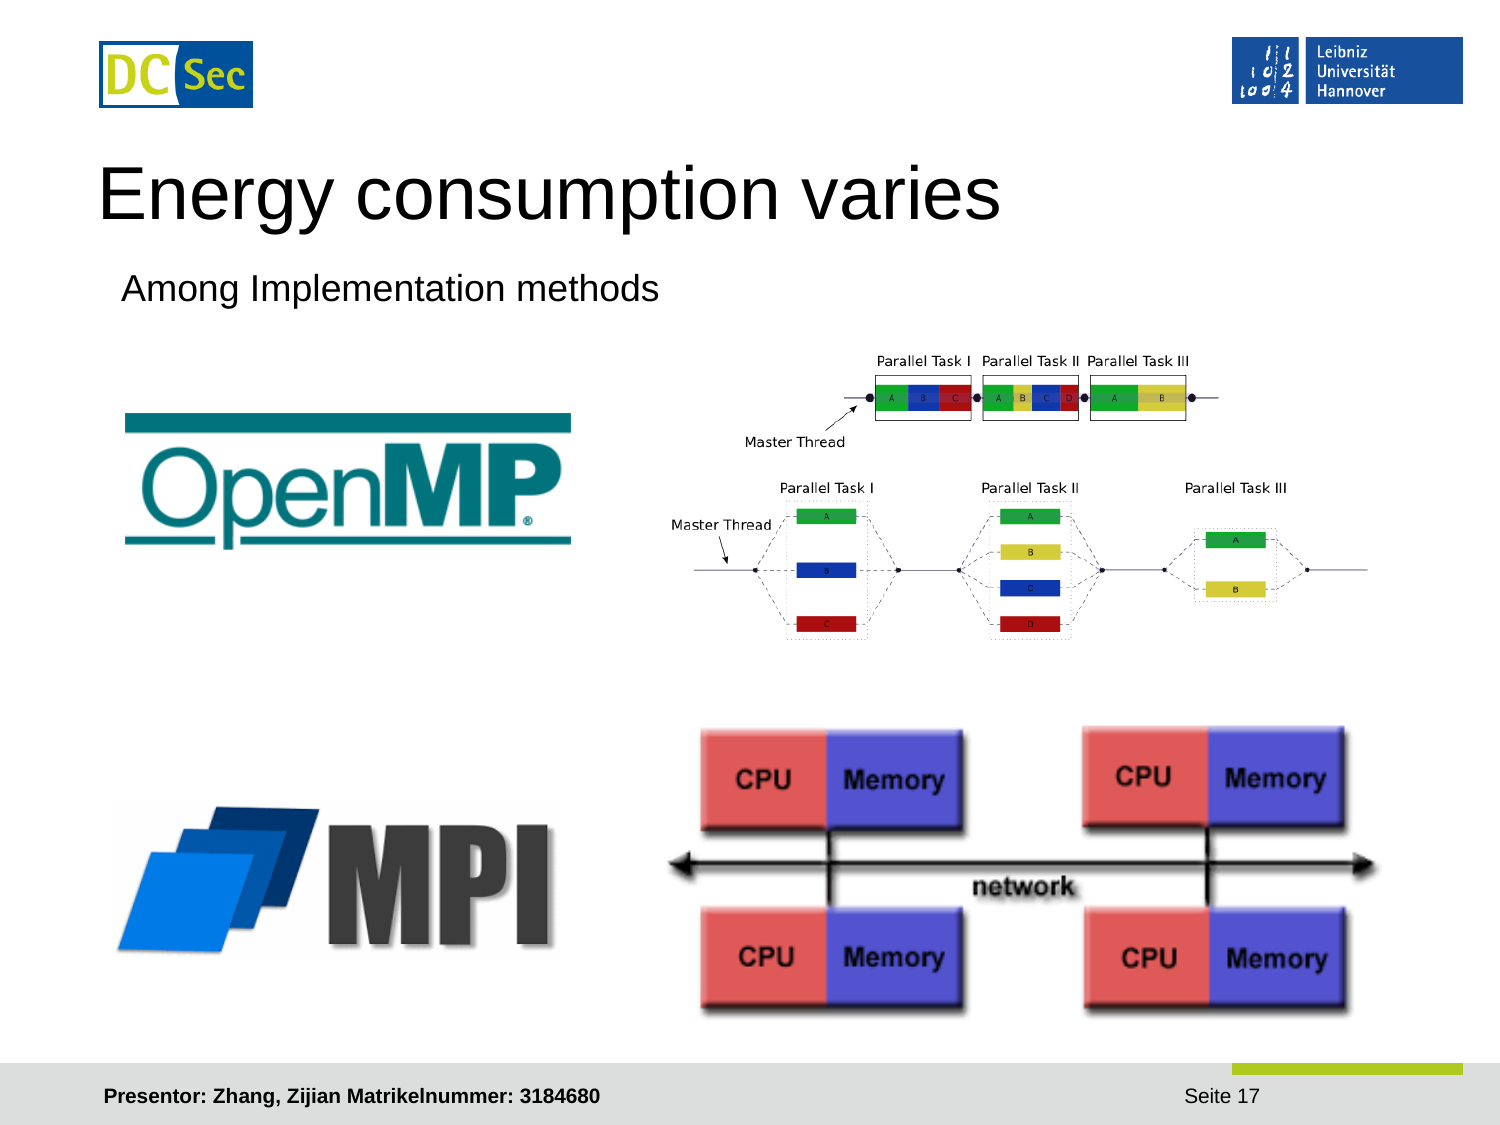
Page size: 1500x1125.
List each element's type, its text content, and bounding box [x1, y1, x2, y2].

text_box Presentor: Zhang, Zijian Matrikelnummer: 3184680 [88, 1074, 1181, 1125]
picture [1232, 37, 1463, 104]
text_box Among Implementation methods [106, 259, 697, 359]
picture [661, 344, 1386, 646]
picture [113, 802, 559, 957]
picture [658, 722, 1382, 1024]
picture [99, 41, 253, 108]
title Energy consumption varies [82, 137, 1463, 274]
picture [125, 413, 571, 568]
